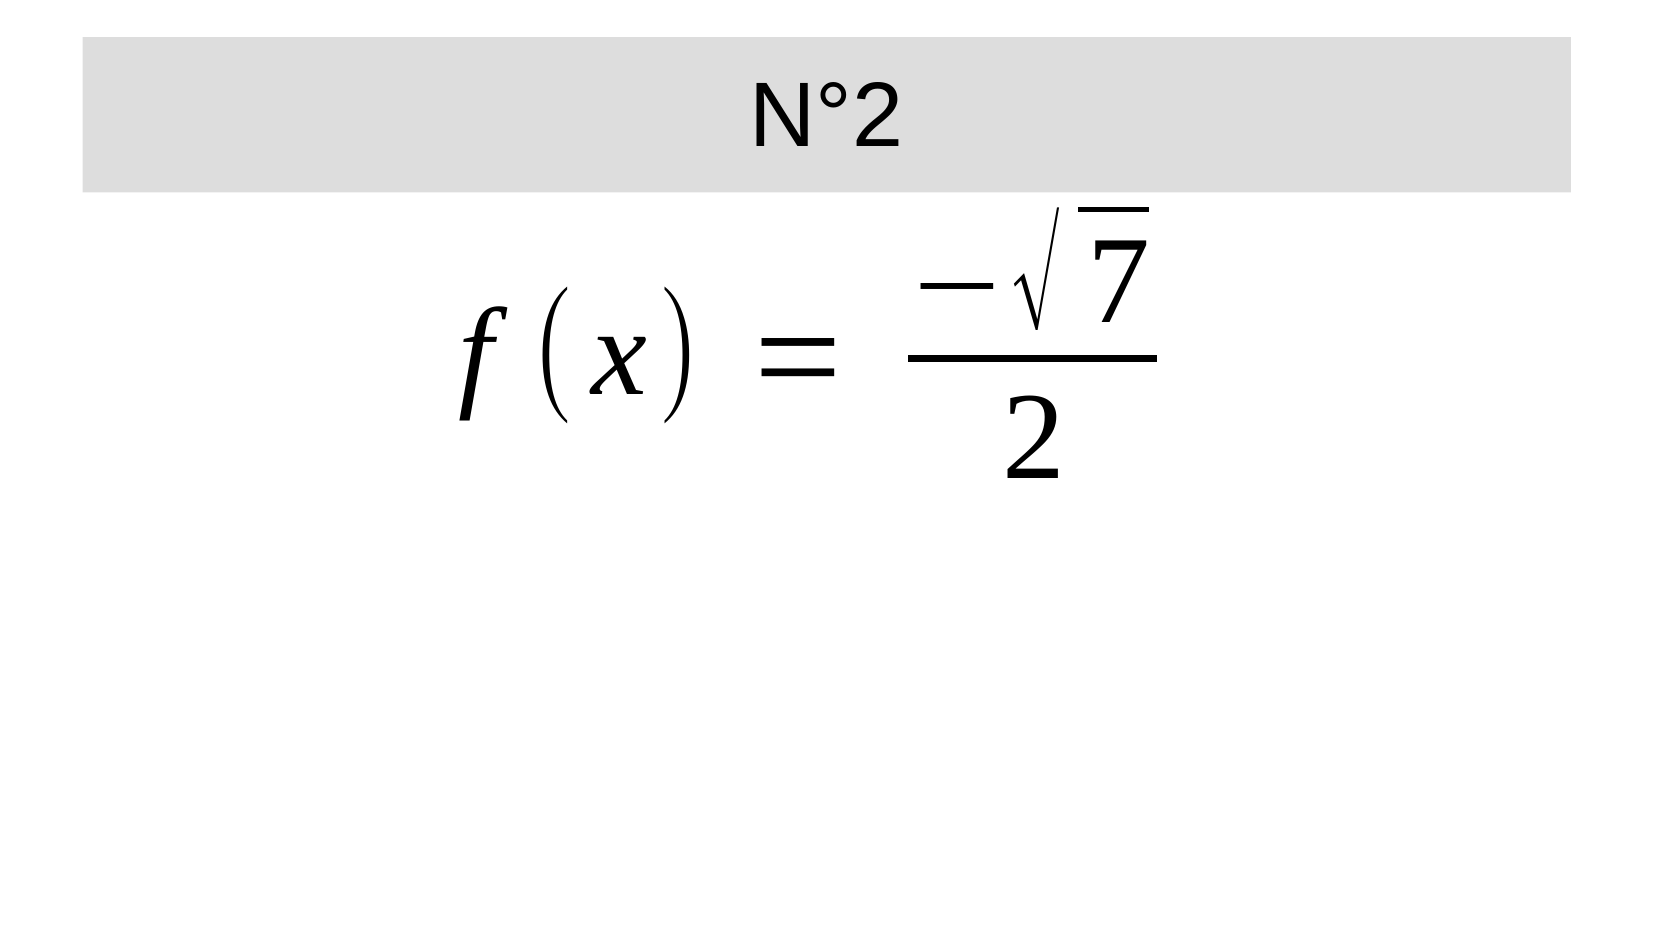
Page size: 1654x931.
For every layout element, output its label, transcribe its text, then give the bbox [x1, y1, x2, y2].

title N°2 [82, 37, 1571, 193]
chart [425, 200, 1170, 507]
